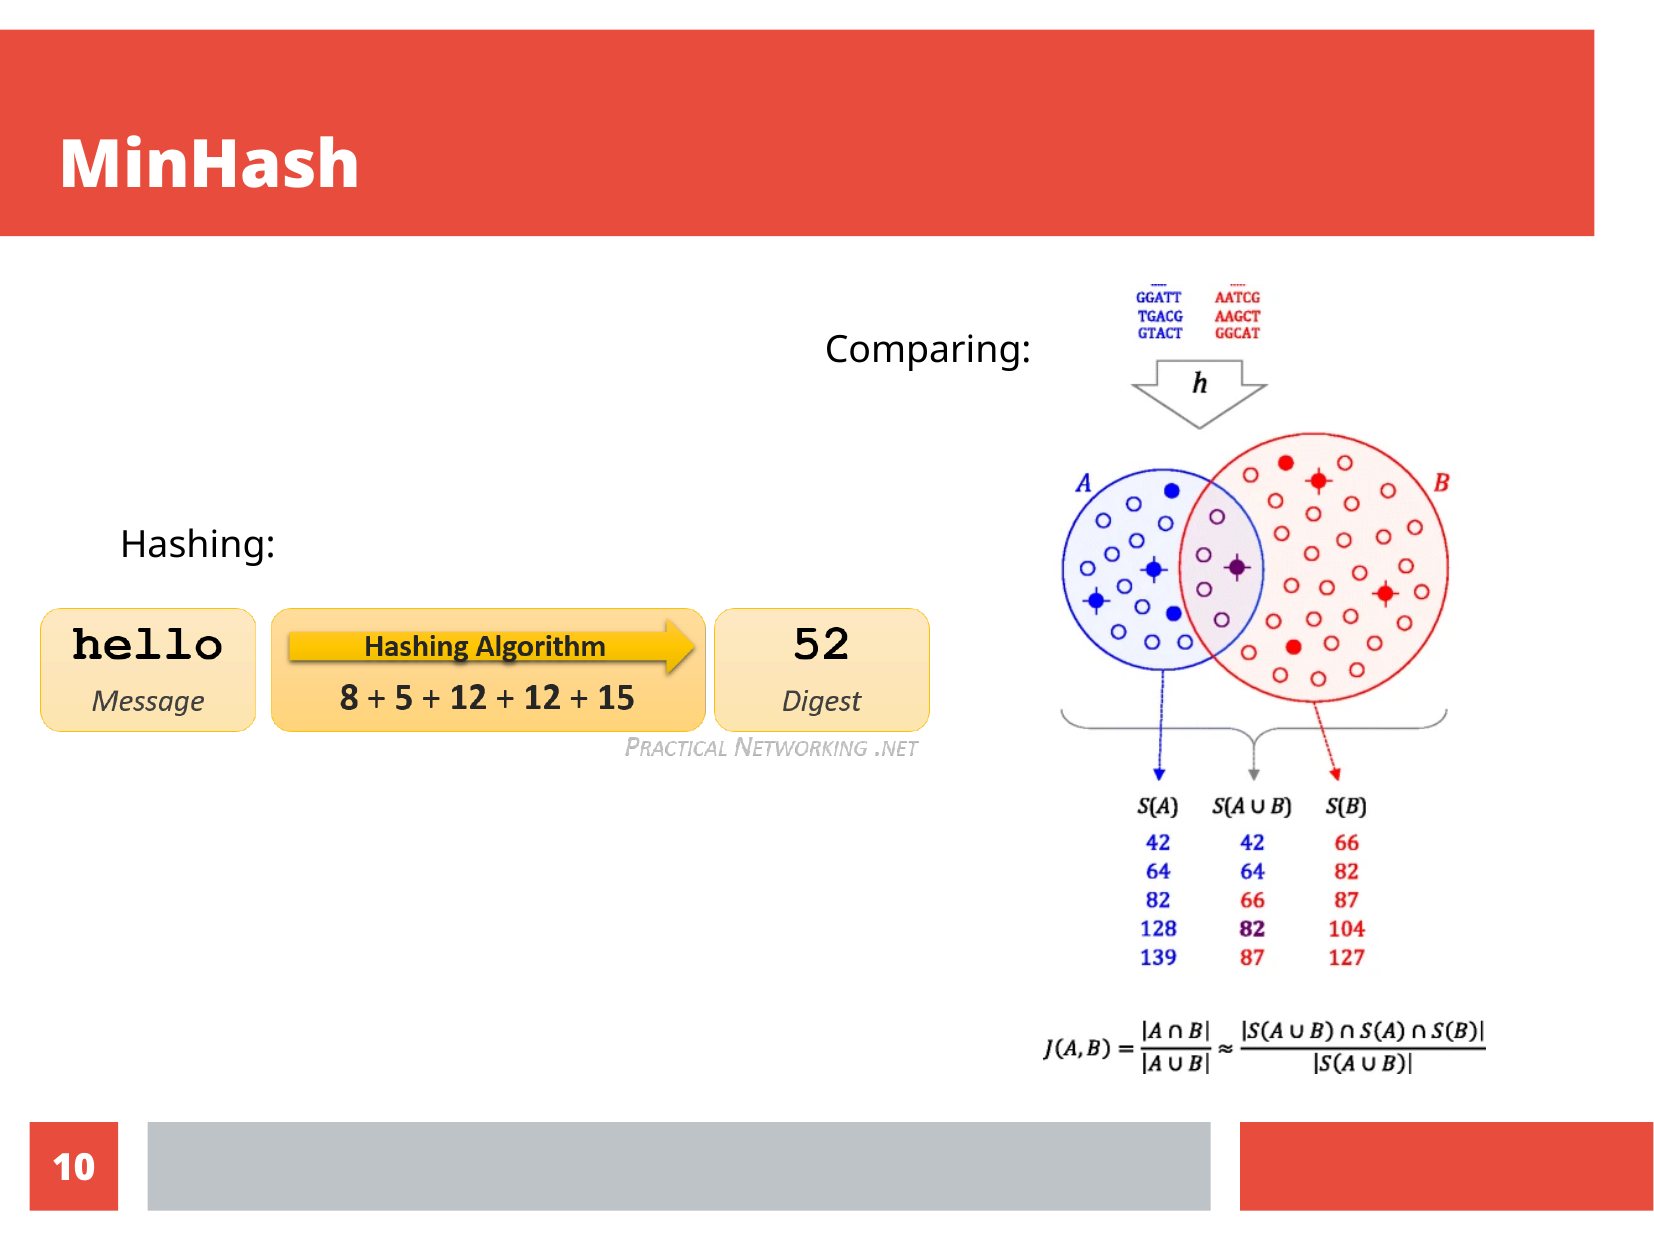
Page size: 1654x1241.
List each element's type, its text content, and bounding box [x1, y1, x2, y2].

title MinHash [59, 59, 1595, 207]
picture [40, 597, 931, 781]
text_box Hashing: [105, 510, 301, 586]
picture [1043, 284, 1486, 1074]
text_box Comparing: [810, 315, 1051, 391]
